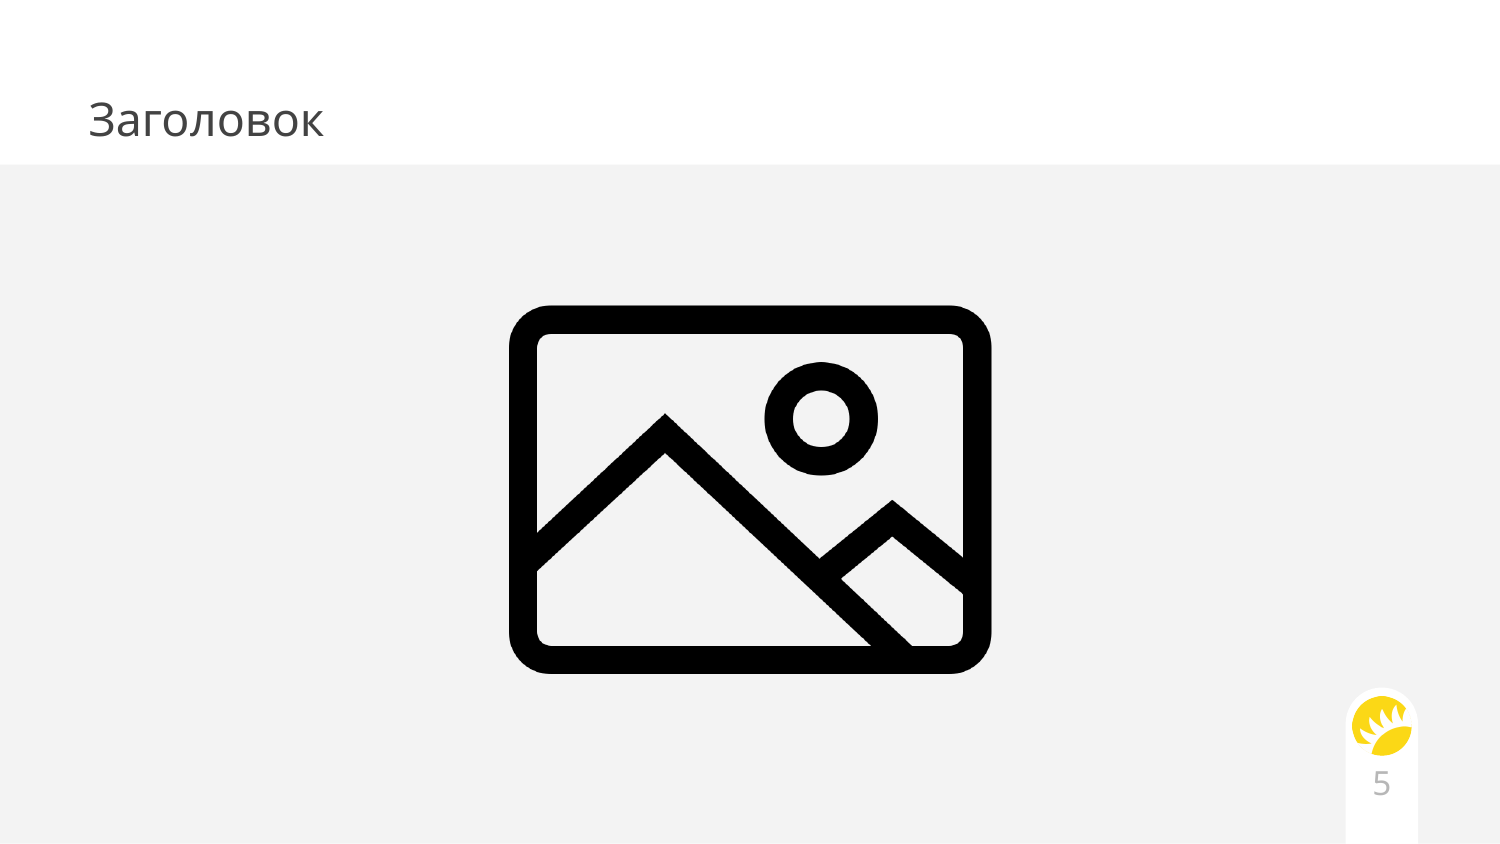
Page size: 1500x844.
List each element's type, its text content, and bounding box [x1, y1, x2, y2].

text_box Заголовок [88, 88, 1314, 146]
picture [88, 223, 1412, 756]
text_box 5 [1355, 756, 1408, 803]
text_box [0, 164, 1500, 844]
